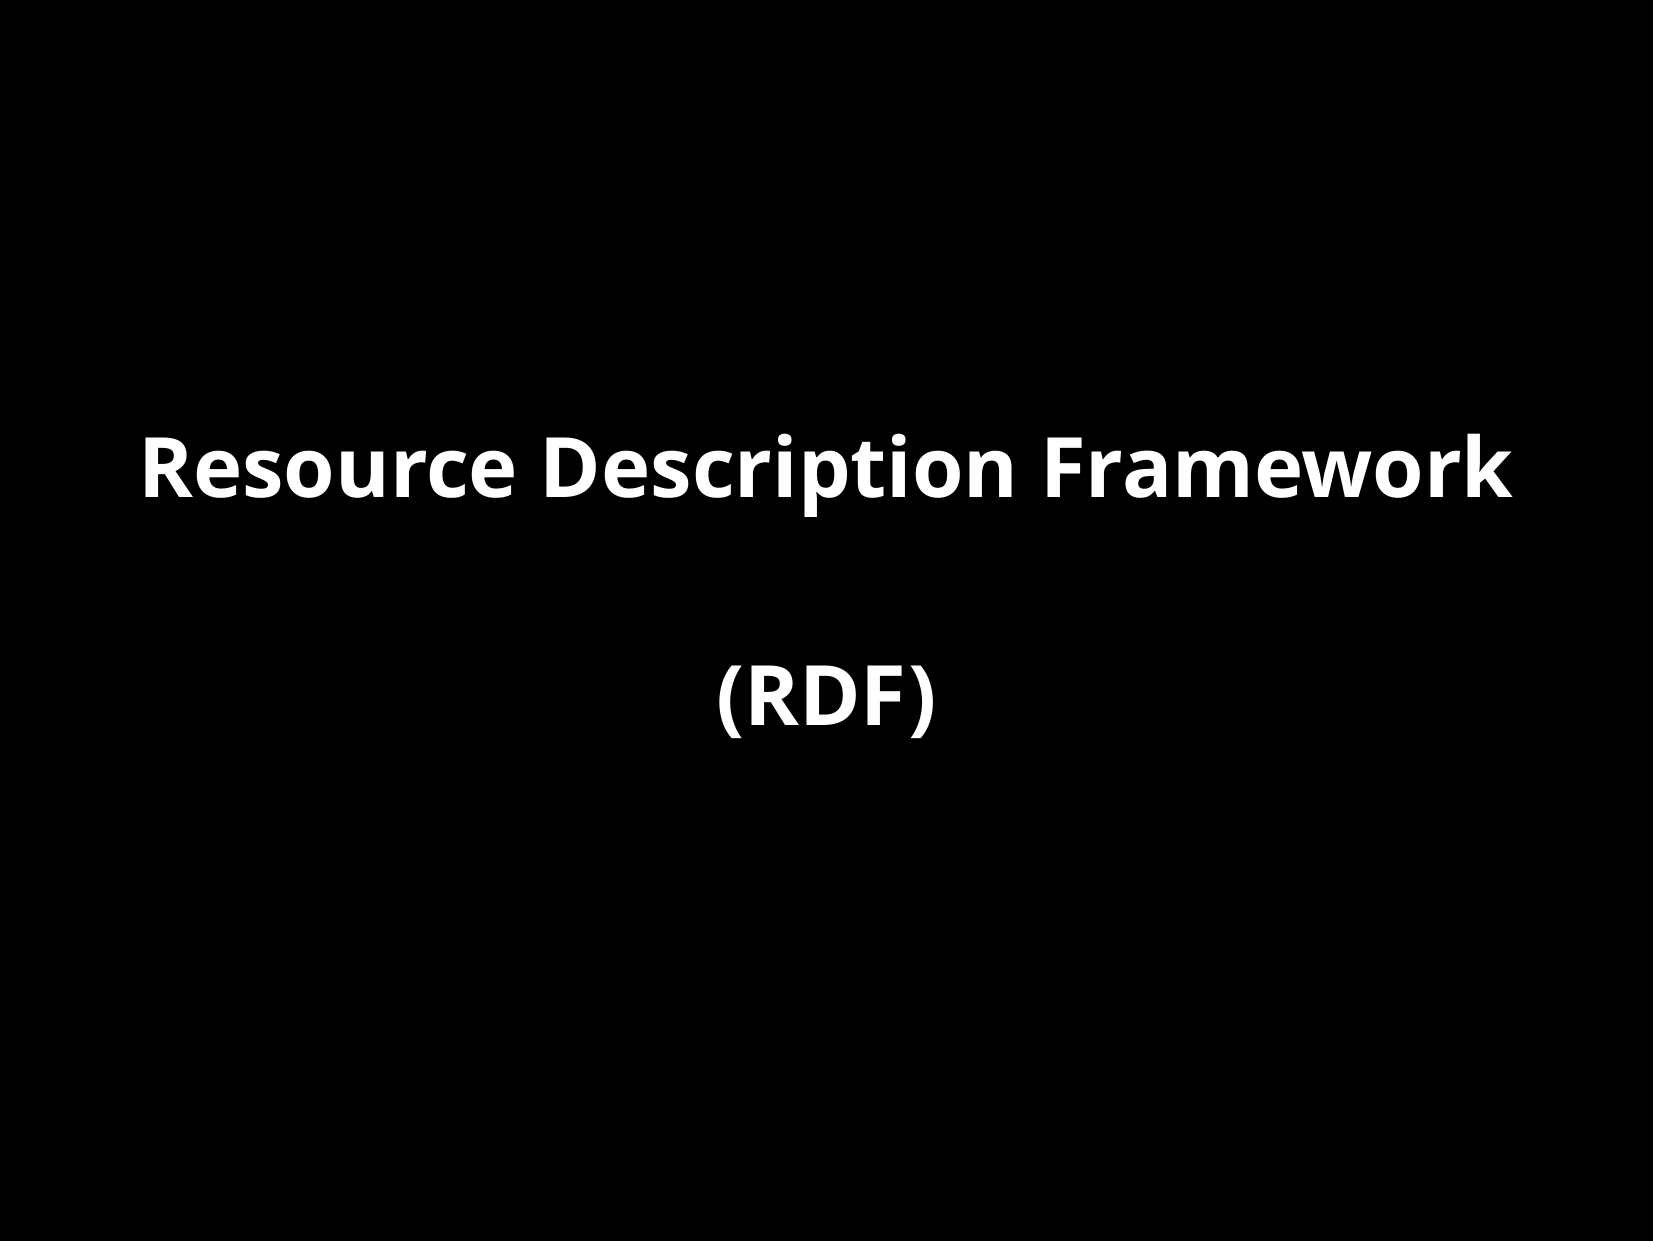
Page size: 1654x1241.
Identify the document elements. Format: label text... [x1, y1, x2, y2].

subtitle Resource Description Framework (RDF) [82, 49, 1571, 1109]
